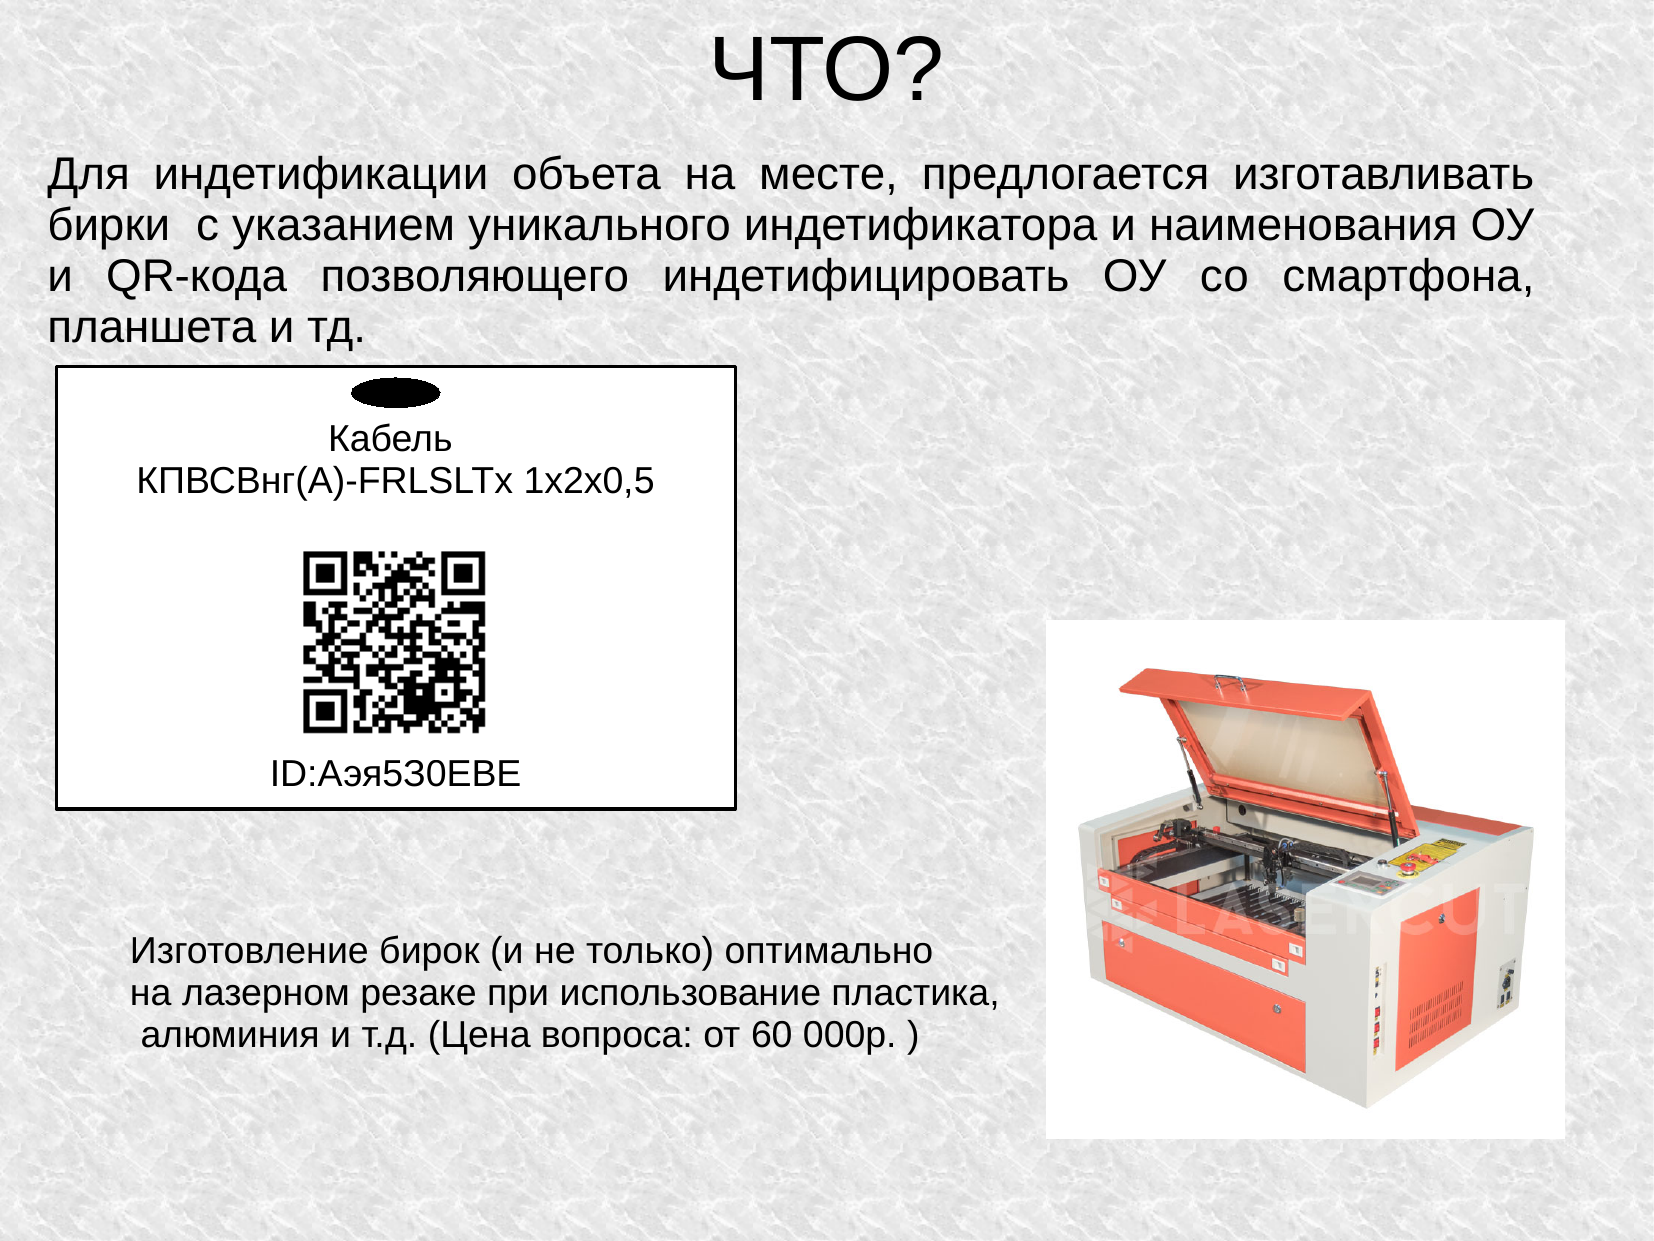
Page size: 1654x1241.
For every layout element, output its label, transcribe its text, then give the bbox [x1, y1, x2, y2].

text_box Кабель КПВСВнг(А)-FRLSLTx 1х2х0,5 ID:Аэя5З0ЕВЕ [56, 366, 736, 810]
list Для индетификации объета на месте, предлогается изготавливать бирки с указанием уникального индетификатора и наименования ОУ и QR-кода позволяющего индетифицировать ОУ со смартфона, планшета и тд. [47, 147, 1536, 1182]
picture [0, 0, 1654, 1241]
text_box [351, 377, 441, 408]
title ЧТО? [82, 17, 1571, 121]
text_box Изготовление бирок (и не только) оптимально на лазерном резаке при использование пластика, алюминия и т.д. (Цена вопроса: от 60 000р. ) [115, 922, 1016, 1063]
